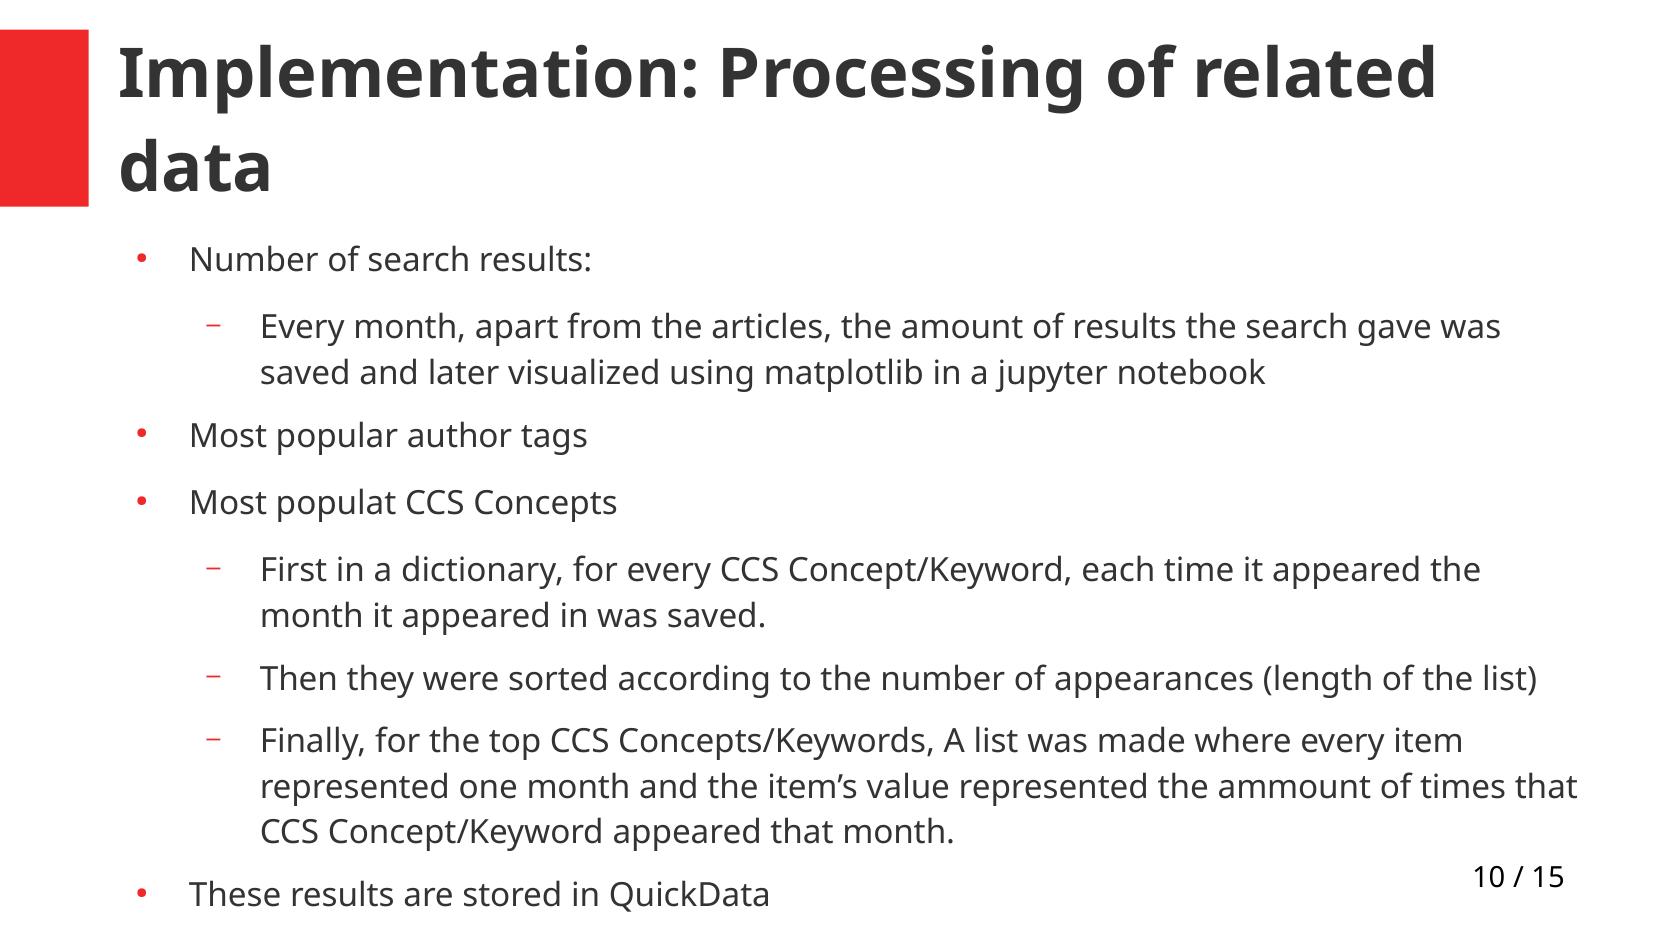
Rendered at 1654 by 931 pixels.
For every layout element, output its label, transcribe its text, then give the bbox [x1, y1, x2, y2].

title Implementation: Processing of related data [118, 24, 1595, 212]
list Number of search results: Every month, apart from the articles, the amount of results the search gave was saved and later visualized using matplotlib in a jupyter notebook Most popular author tags Most populat CCS Concepts First in a dictionary, for every CCS Concept/Keyword, each time it appeared the month it appeared in was saved. Then they were sorted according to the number of appearances (length of the list) Finally, for the top CCS Concepts/Keywords, A list was made where every item represented one month and the item’s value represented the ammount of times that CCS Concept/Keyword appeared that month. These results are stored in QuickData [118, 236, 1595, 931]
